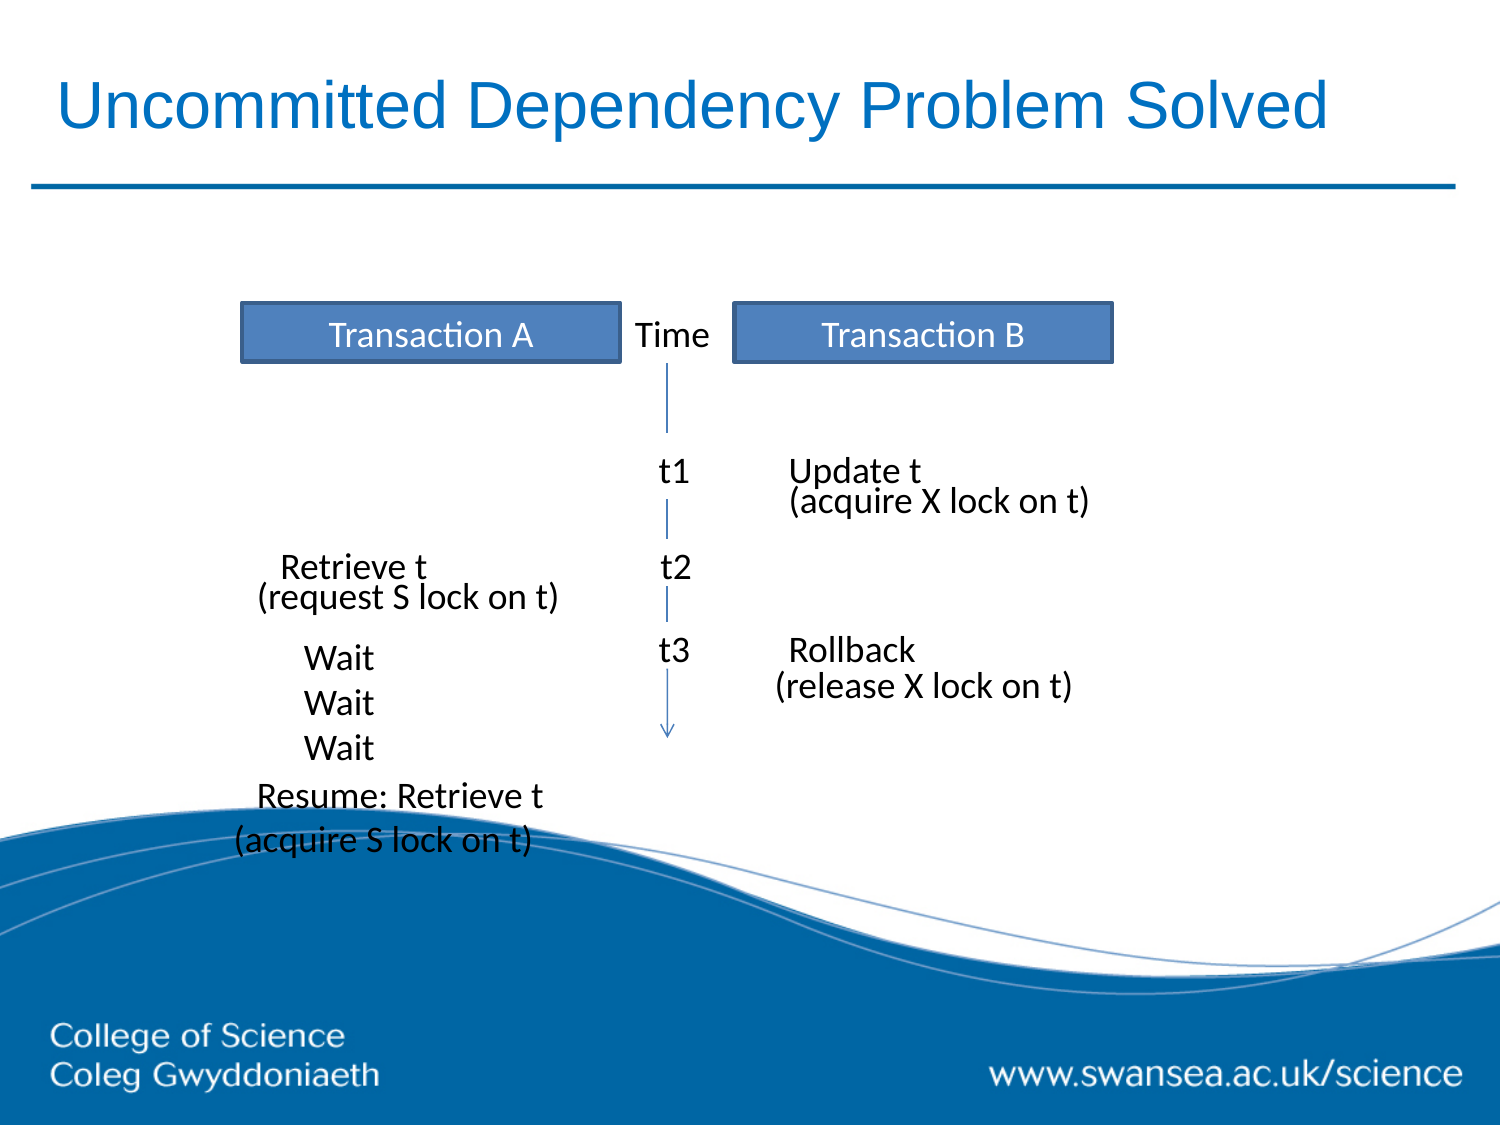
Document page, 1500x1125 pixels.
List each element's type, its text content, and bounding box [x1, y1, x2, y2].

text_box Retrieve t [265, 534, 597, 564]
text_box (release X lock on t) [759, 653, 1162, 714]
text_box t2 [645, 534, 760, 595]
text_box Transaction A [242, 302, 620, 362]
text_box Uncommitted Dependency Problem Solved [41, 54, 1447, 150]
text_box t1 [643, 438, 759, 499]
text_box (acquire S lock on t) [218, 807, 620, 867]
text_box Update t [773, 438, 1105, 469]
text_box Wait Wait Wait [289, 625, 479, 763]
text_box (request S lock on t) [242, 564, 644, 625]
text_box Rollback [773, 617, 1105, 653]
text_box Resume: Retrieve t [242, 763, 573, 824]
text_box t3 [643, 617, 759, 678]
text_box Time [620, 302, 735, 363]
picture [0, 0, 1500, 1125]
text_box (acquire X lock on t) [773, 469, 1176, 529]
text_box Transaction B [734, 303, 1113, 363]
